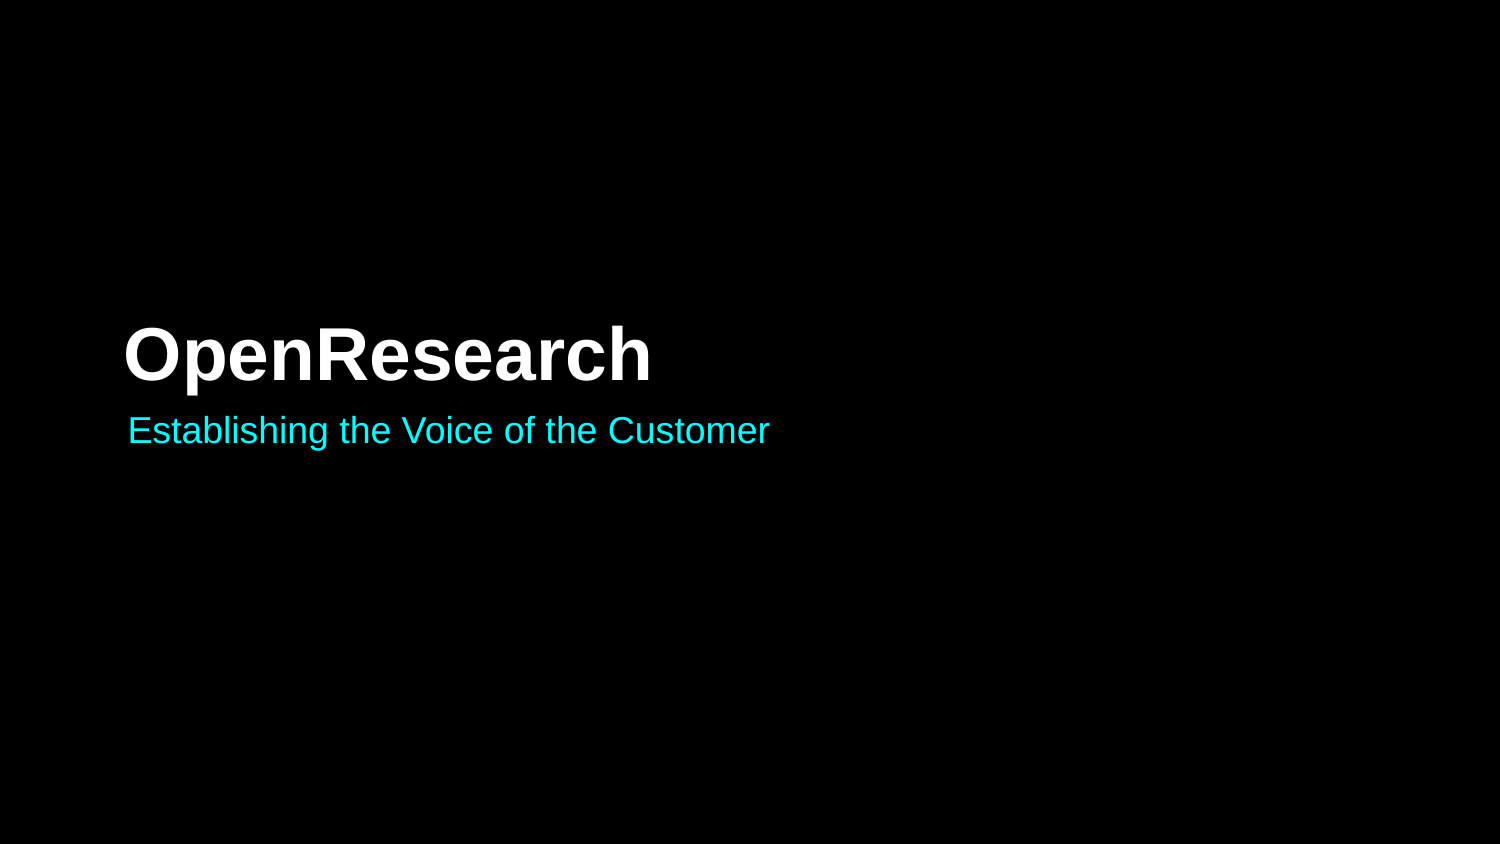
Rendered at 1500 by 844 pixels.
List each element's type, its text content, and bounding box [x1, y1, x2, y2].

subtitle Establishing the Voice of the Customer [112, 390, 1388, 520]
title OpenResearch [108, 219, 1384, 411]
